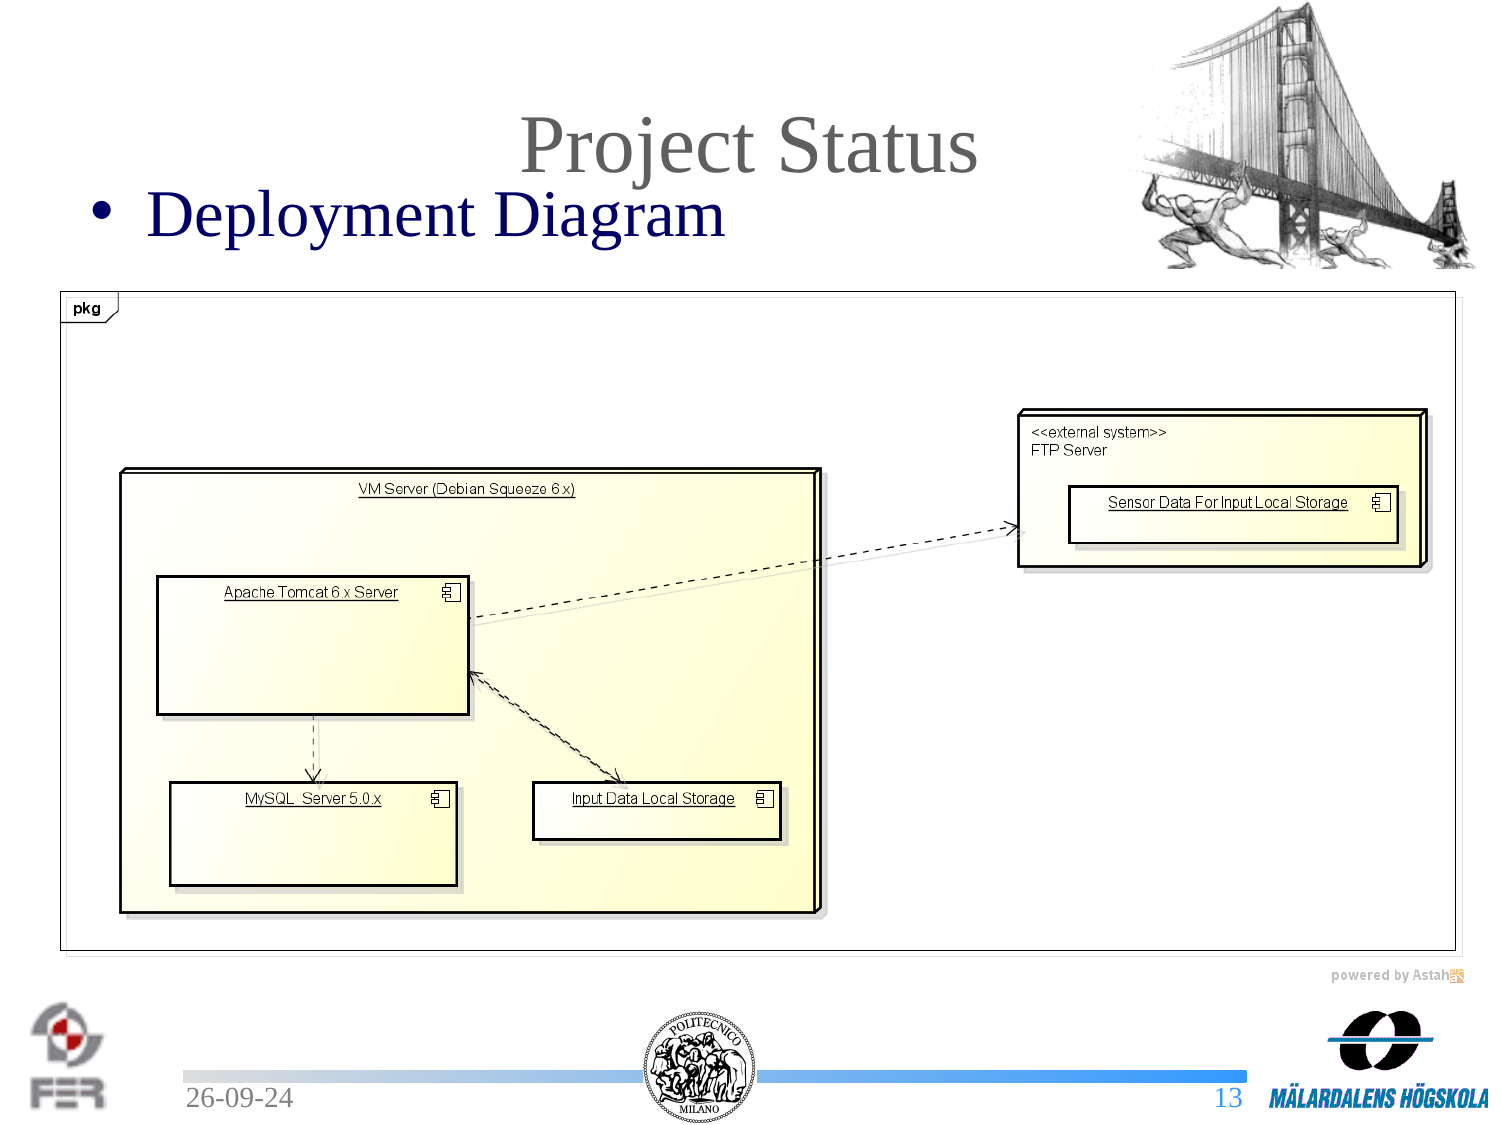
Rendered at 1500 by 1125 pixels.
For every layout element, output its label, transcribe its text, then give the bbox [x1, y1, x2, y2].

text_box 13-11-06 [171, 1070, 396, 1114]
picture [1269, 1011, 1488, 1108]
text_box <numero> [1186, 1070, 1258, 1114]
picture [29, 278, 1468, 1125]
picture [1454, 1091, 1459, 1108]
list Deployment Diagram [75, 162, 1426, 278]
picture [1368, 1093, 1374, 1104]
picture [1122, 0, 1477, 269]
picture [643, 1011, 757, 1123]
title Project Status [75, 45, 1122, 162]
picture [1435, 1096, 1441, 1104]
